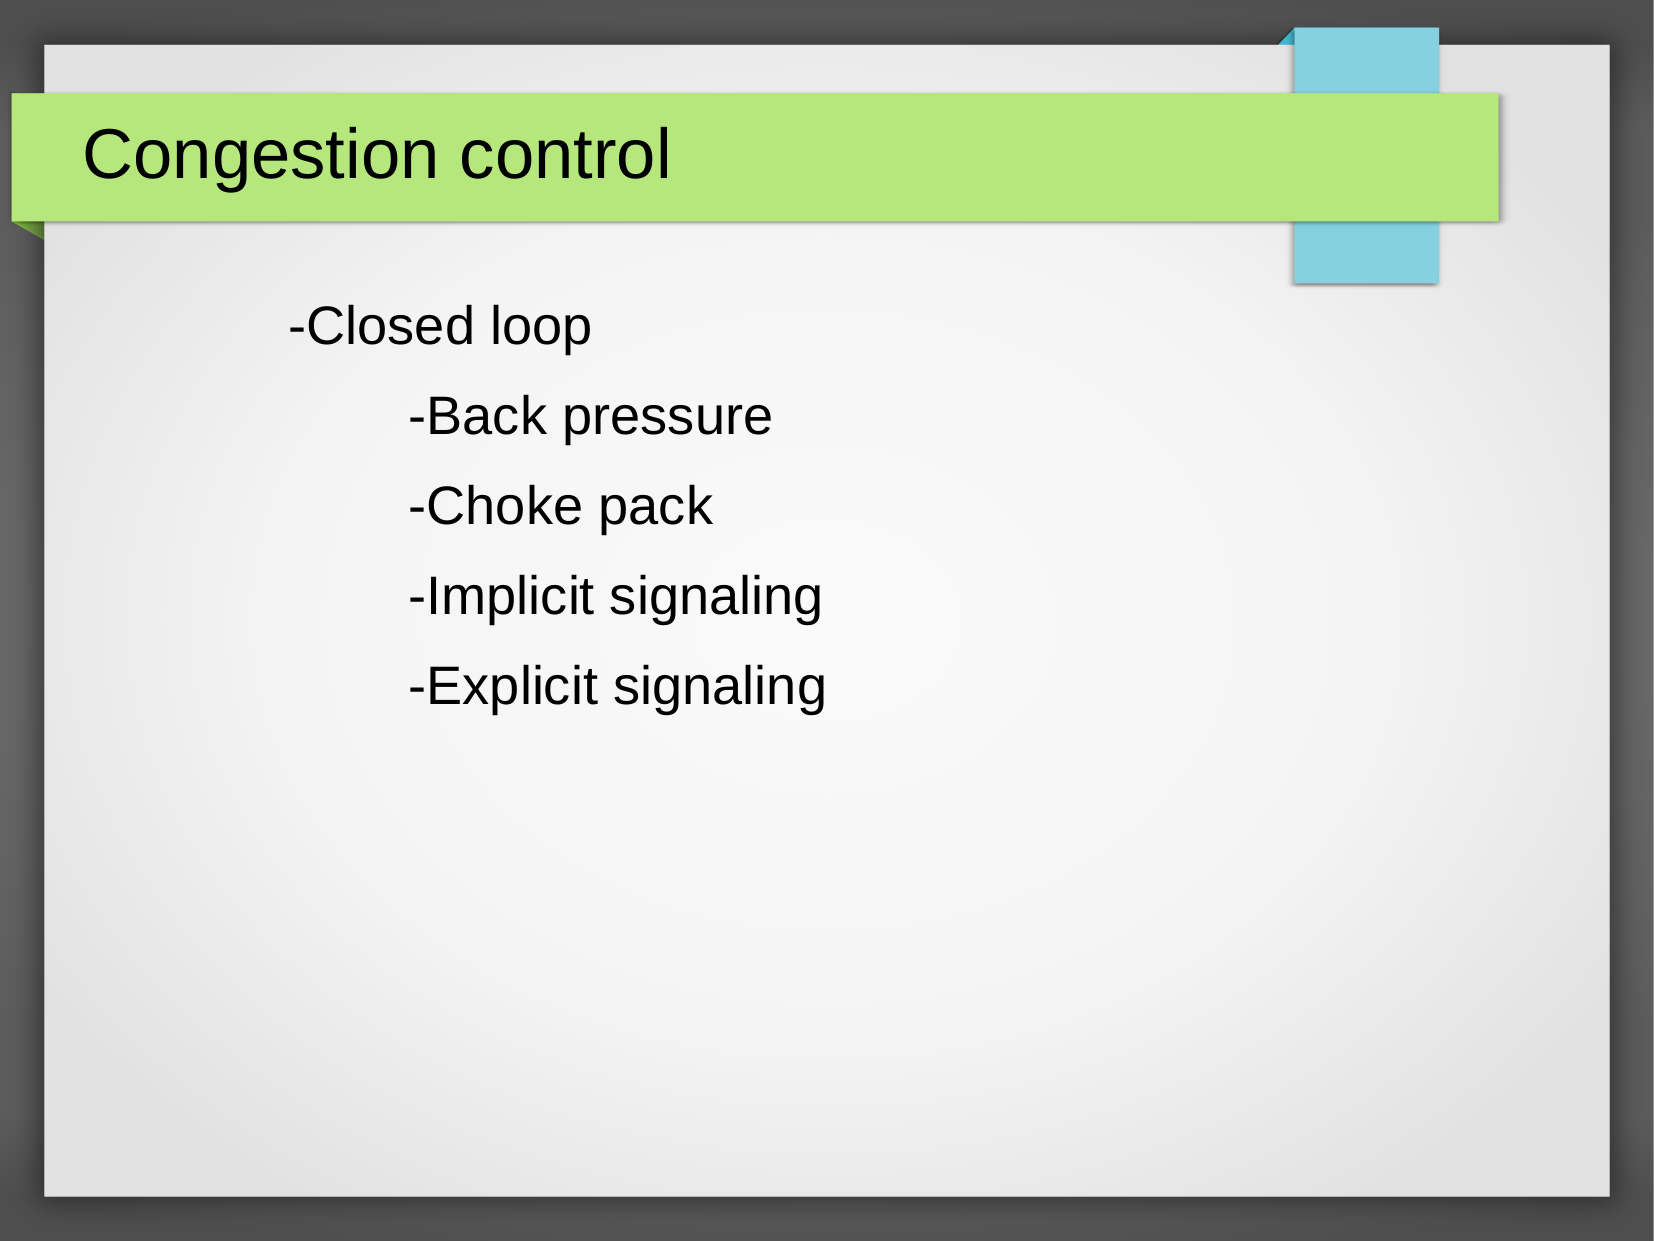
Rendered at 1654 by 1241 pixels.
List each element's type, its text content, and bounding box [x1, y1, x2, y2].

picture [0, 0, 1654, 1241]
title Congestion control [82, 94, 1264, 213]
list -Closed loop -Back pressure -Choke pack -Implicit signaling -Explicit signaling [82, 295, 1571, 1015]
